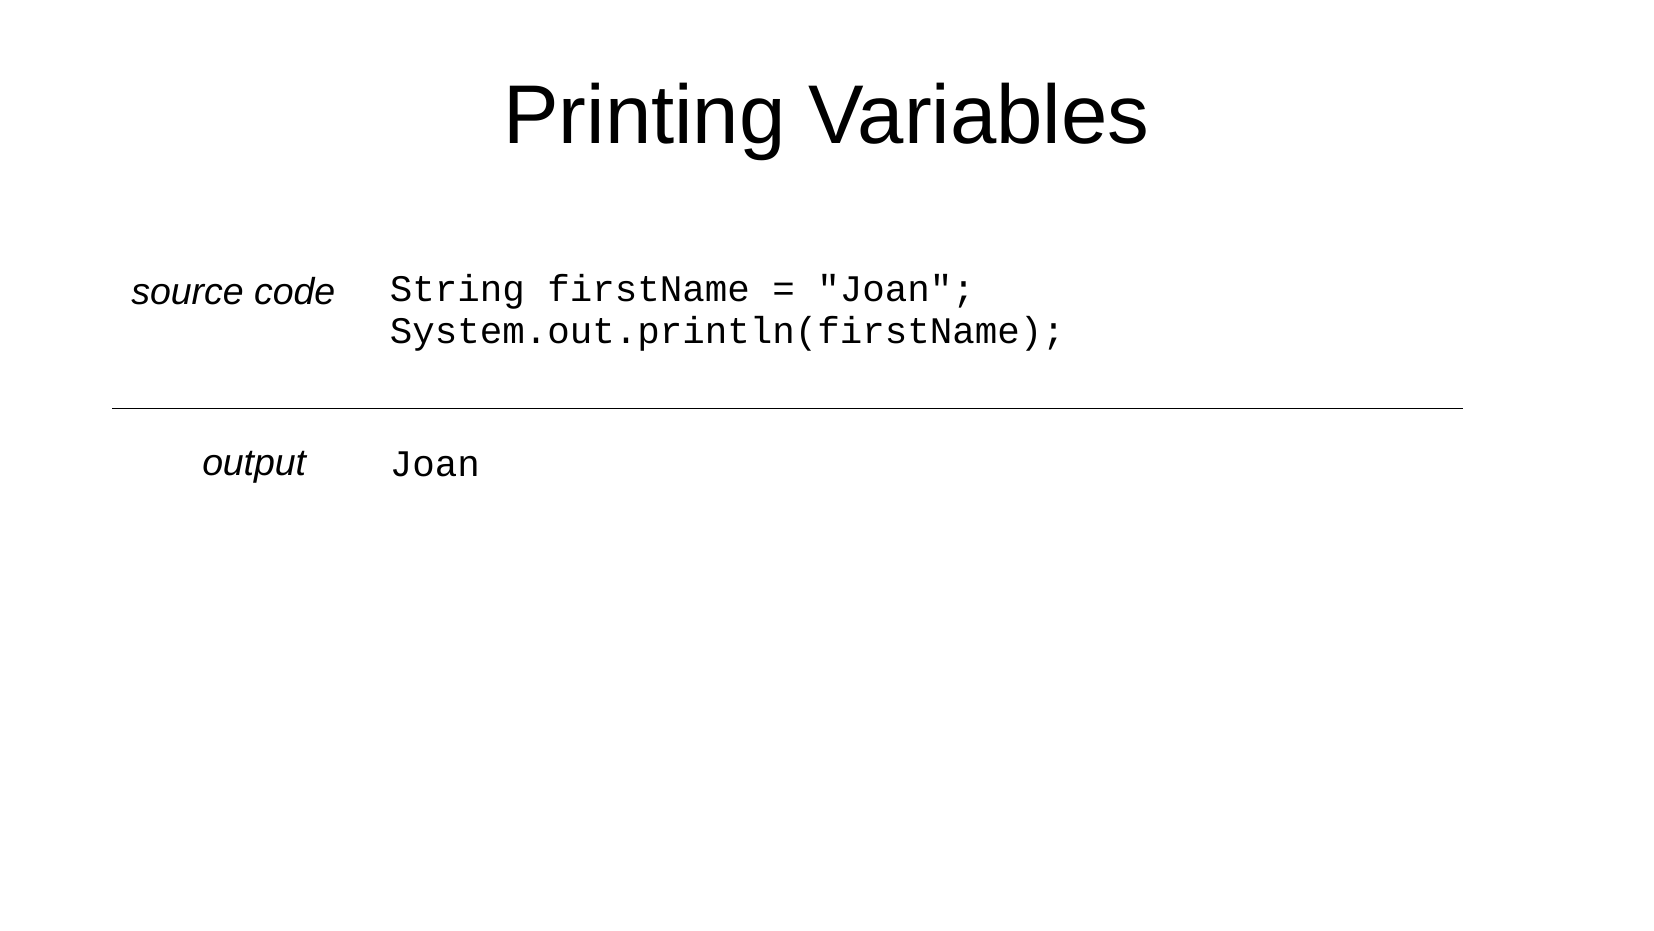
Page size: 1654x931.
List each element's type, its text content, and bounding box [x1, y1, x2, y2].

text_box Joan [375, 437, 495, 496]
text_box source code [116, 263, 351, 320]
title Printing Variables [82, 37, 1571, 193]
text_box String firstName = "Joan"; System.out.println(firstName); [375, 262, 1080, 363]
text_box output [187, 434, 322, 492]
